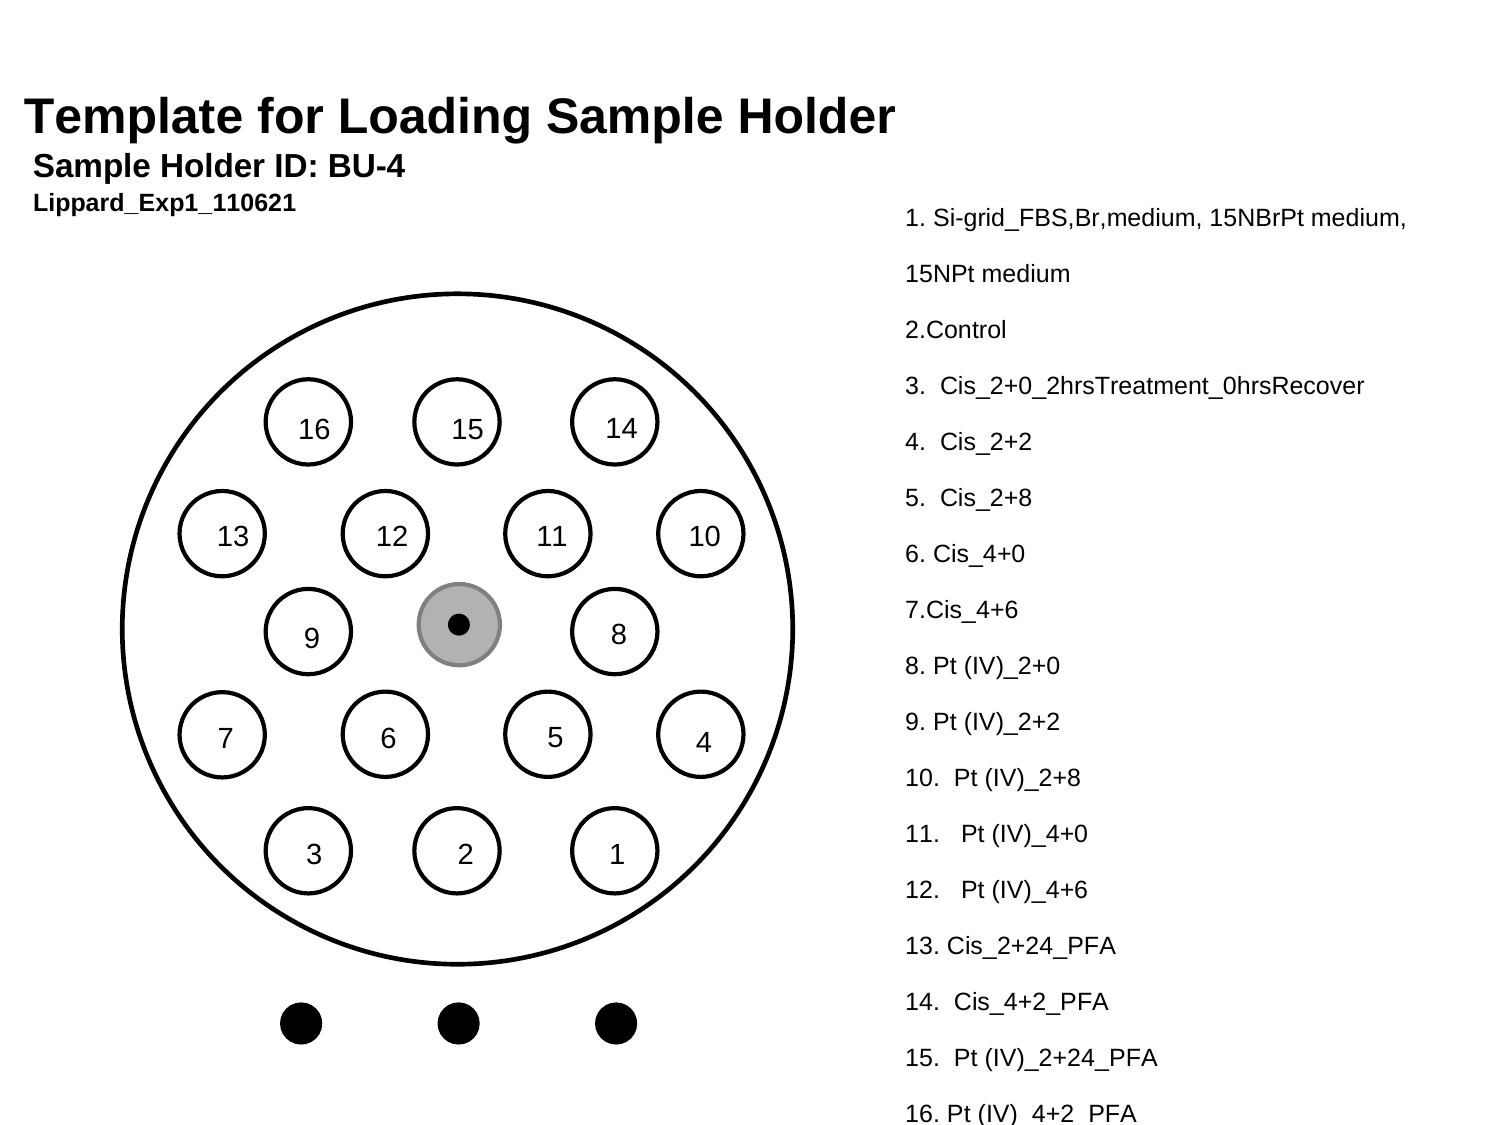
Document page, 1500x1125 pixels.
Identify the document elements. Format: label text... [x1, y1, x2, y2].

text_box 16 [283, 405, 328, 443]
text_box 5 [532, 714, 567, 751]
text_box 8 [596, 610, 631, 648]
text_box 7 [202, 714, 238, 752]
text_box 2 [442, 831, 478, 869]
text_box 11 [521, 513, 566, 550]
text_box Sample Holder ID: BU-4 [33, 148, 416, 186]
text_box [122, 293, 793, 965]
text_box [280, 1003, 322, 1044]
text_box 6 [365, 714, 400, 752]
text_box 3 [291, 831, 326, 869]
text_box 15 [436, 405, 482, 443]
text_box 1. Si-grid_FBS,Br,medium, 15NBrPt medium, 15NPt medium 2.Control 3. Cis_2+0_2hrsTreatment_0hrsRecover 4. Cis_2+2 5. Cis_2+8 6. Cis_4+0 7.Cis_4+6 8. Pt (IV)_2+0 9. Pt (IV)_2+2 10. Pt (IV)_2+8 11. Pt (IV)_4+0 12. Pt (IV)_4+6 13. Cis_2+24_PFA 14. Cis_4+2_PFA 15. Pt (IV)_2+24_PFA 16. Pt (IV)_4+2_PFA [905, 175, 943, 1125]
text_box 16 [318, 428, 326, 437]
text_box 4 [681, 719, 716, 756]
text_box 12 [396, 534, 406, 544]
text_box 14 [590, 405, 636, 442]
text_box 9 [289, 615, 324, 653]
title Template for Loading Sample Holder [23, 23, 1299, 211]
text_box 12 [361, 513, 406, 550]
text_box 13 [202, 513, 247, 550]
text_box [595, 1003, 637, 1044]
text_box 10 [673, 512, 739, 562]
text_box 1 [594, 831, 629, 869]
text_box 14 [625, 422, 631, 431]
text_box 16 [318, 421, 328, 428]
text_box Lippard_Exp1_110621 [33, 189, 297, 218]
text_box [438, 1003, 479, 1044]
